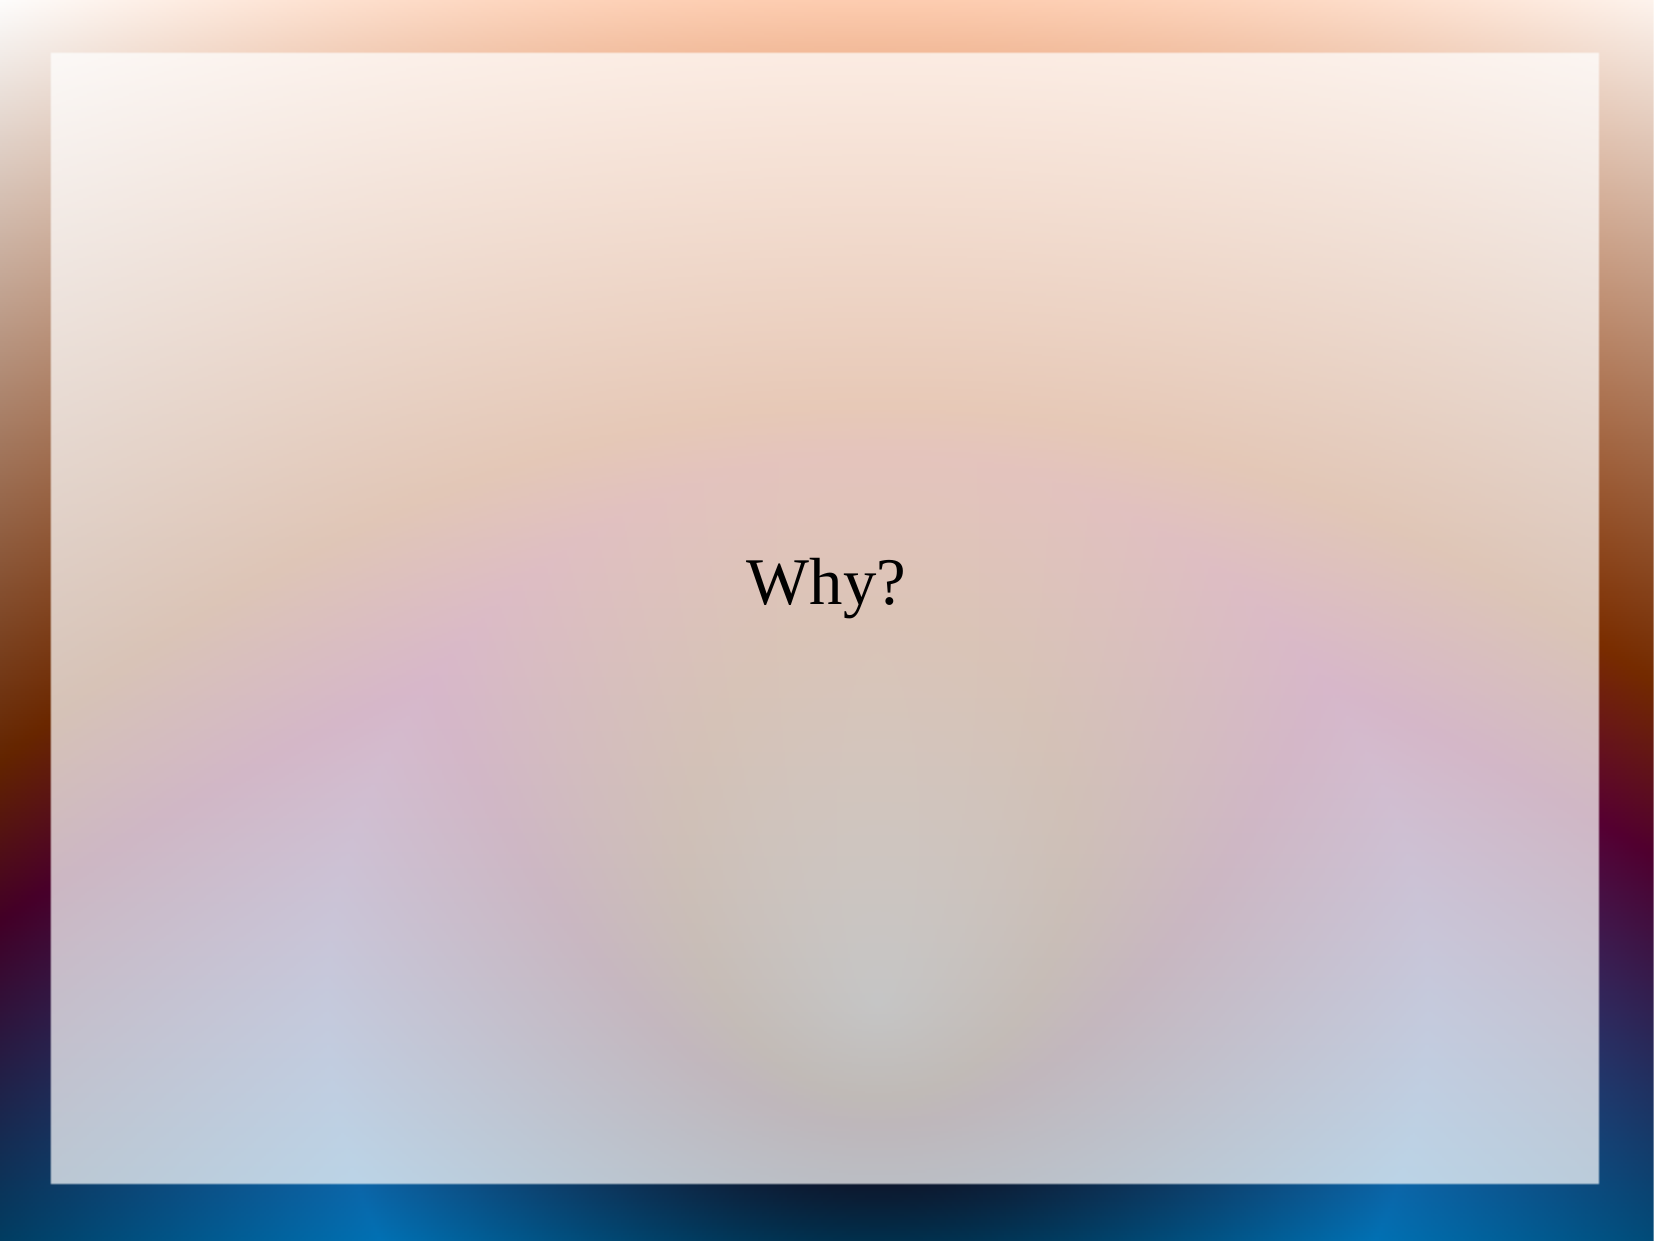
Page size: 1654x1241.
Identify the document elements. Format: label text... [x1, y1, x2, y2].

subtitle Why? [82, 55, 1571, 1109]
picture [0, 0, 1654, 1241]
